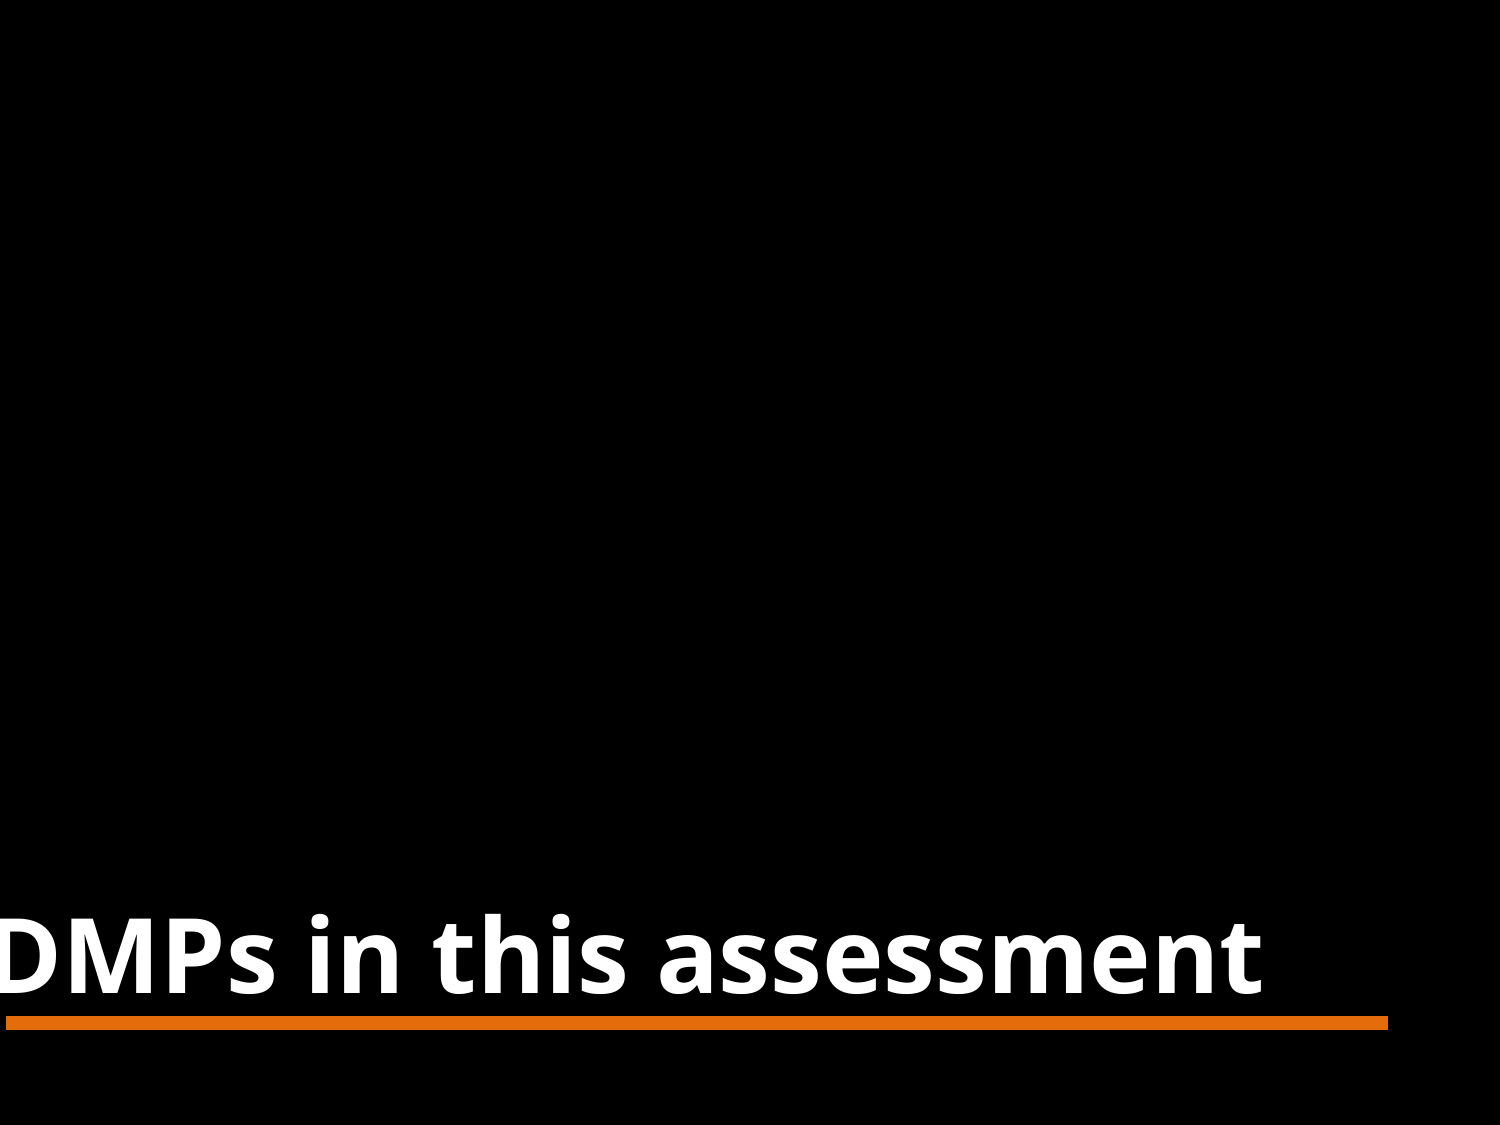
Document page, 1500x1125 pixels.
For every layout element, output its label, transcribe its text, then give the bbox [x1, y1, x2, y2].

text_box DMPs in this assessment [0, 881, 1389, 1024]
